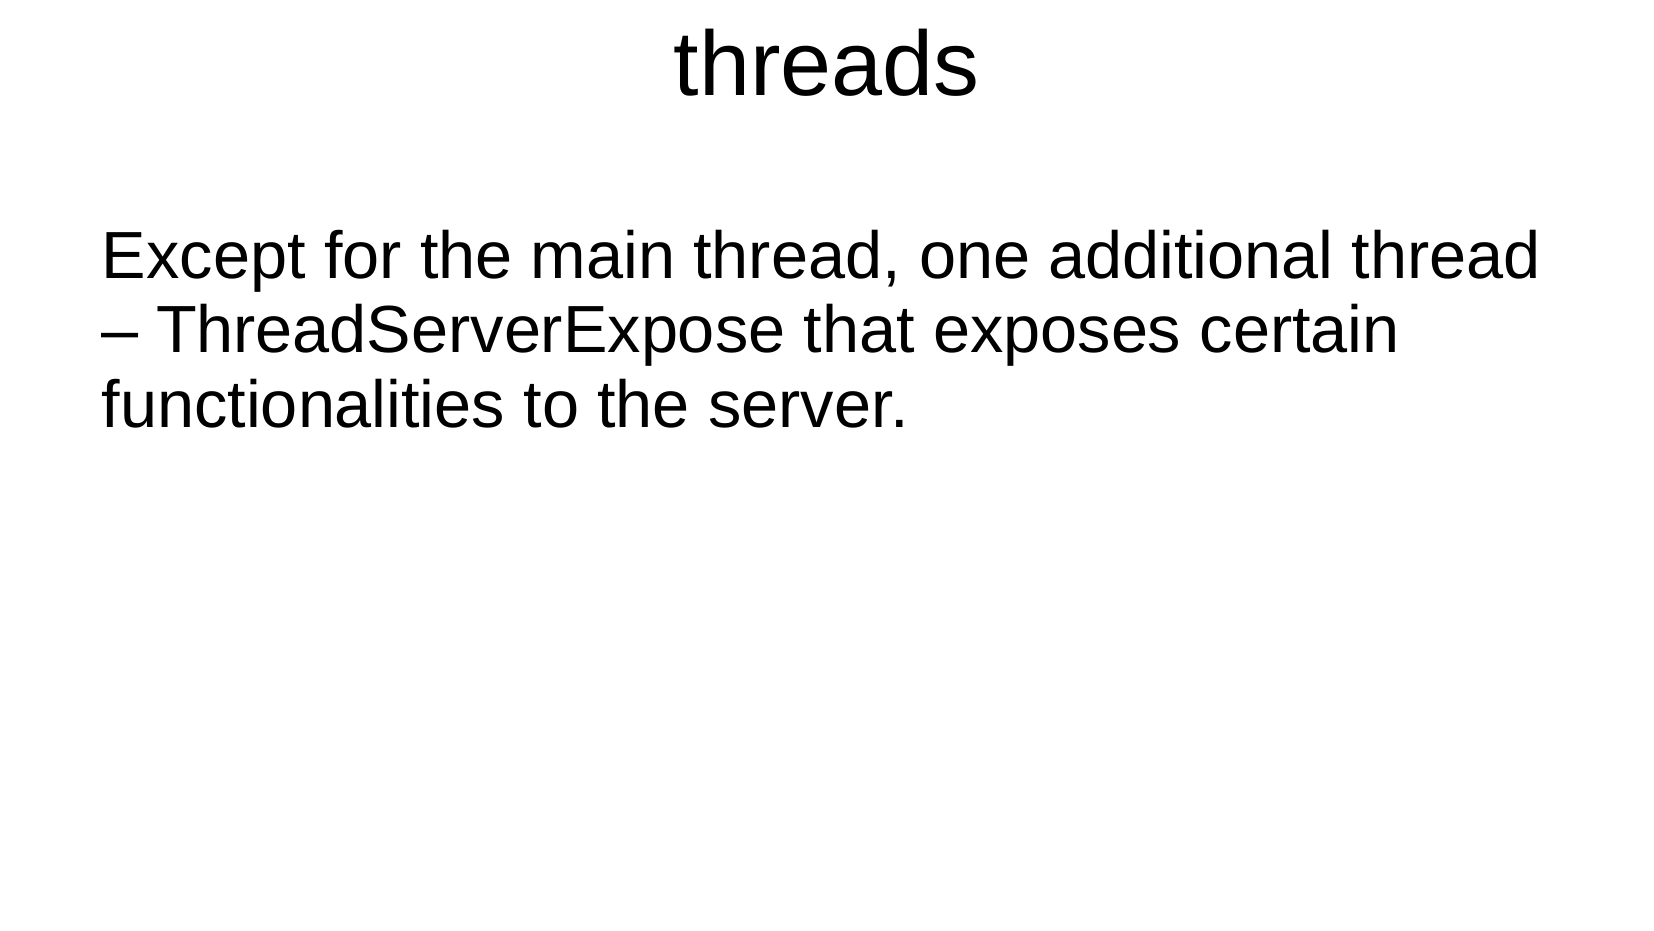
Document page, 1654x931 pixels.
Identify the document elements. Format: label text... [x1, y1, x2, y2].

subtitle Except for the main thread, one additional thread – ThreadServerExpose that exposes certain functionalities to the server. [101, 217, 1591, 758]
title threads [82, 12, 1571, 218]
